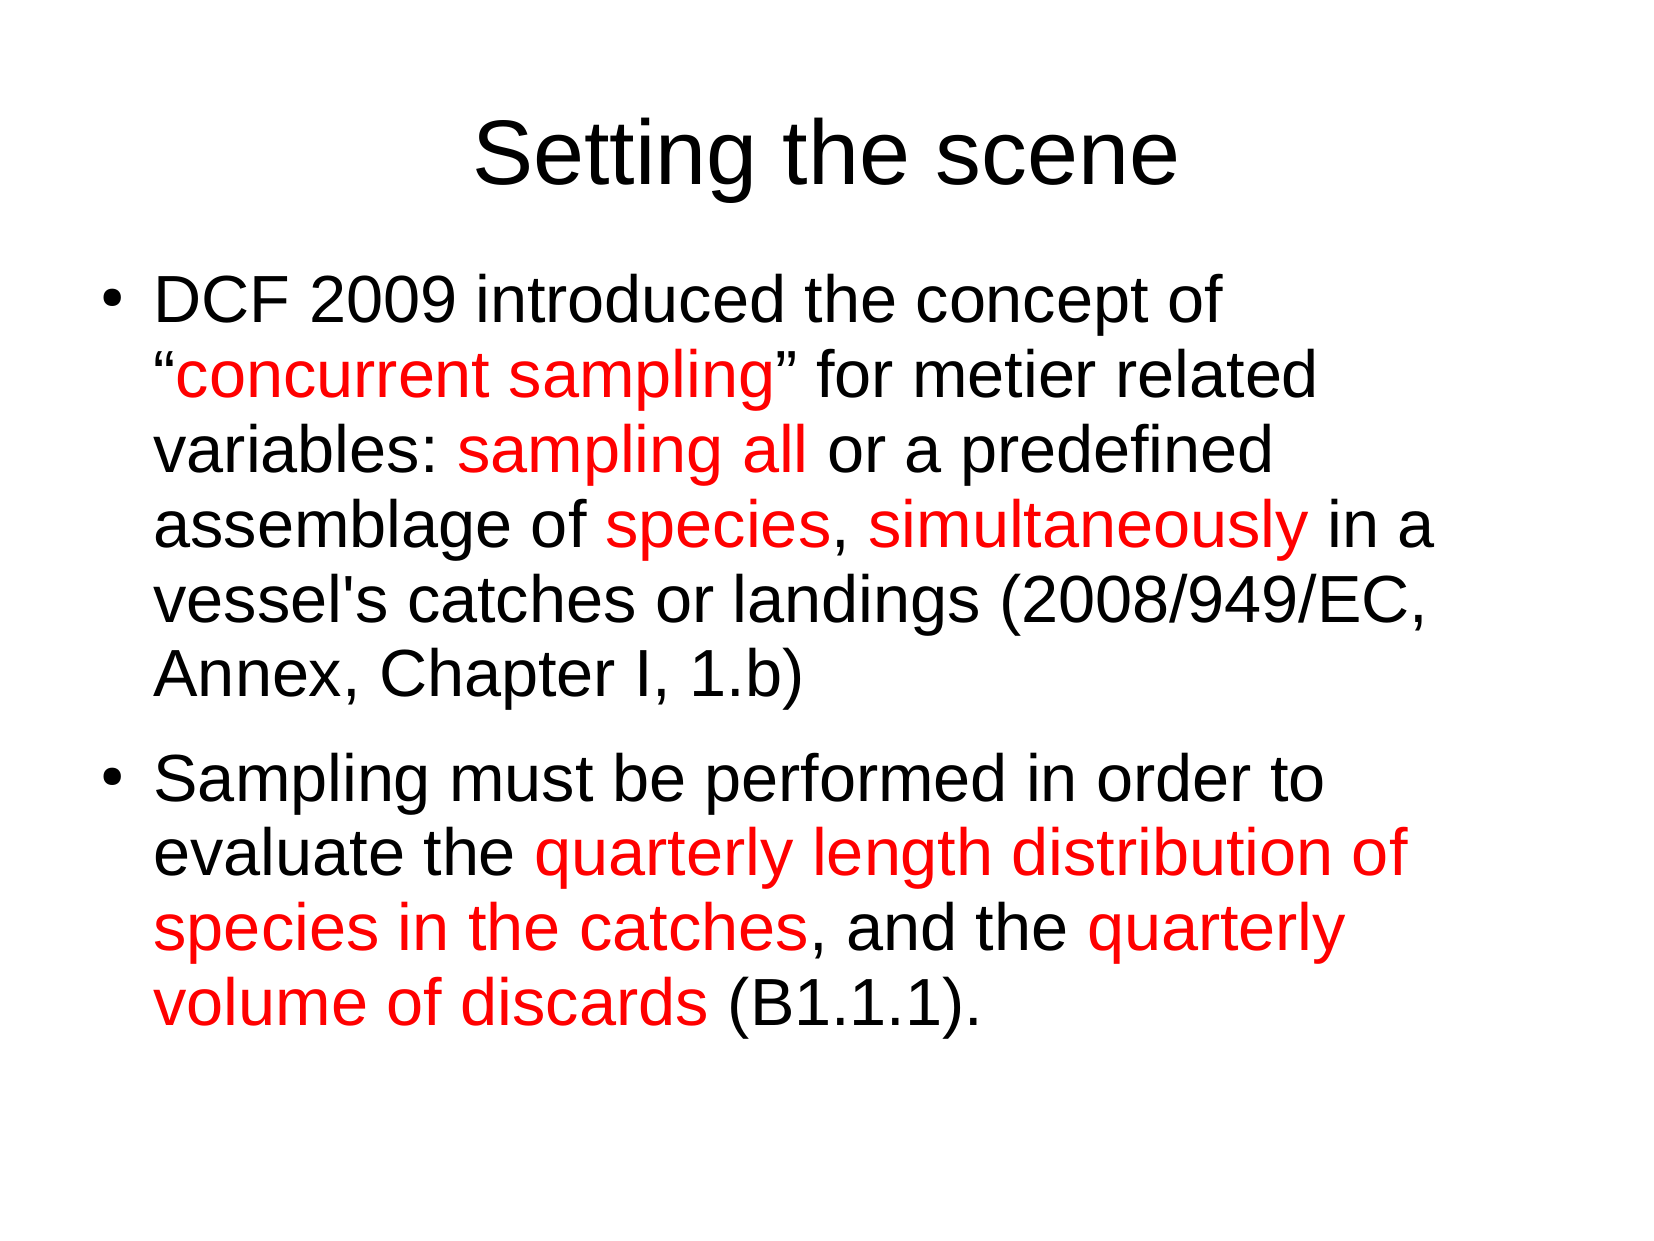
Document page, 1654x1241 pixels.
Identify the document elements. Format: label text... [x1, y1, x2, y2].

list DCF 2009 introduced the concept of “concurrent sampling” for metier related variables: sampling all or a predefined assemblage of species, simultaneously in a vessel's catches or landings (2008/949/EC, Annex, Chapter I, 1.b) Sampling must be performed in order to evaluate the quarterly length distribution of species in the catches, and the quarterly volume of discards (B1.1.1). [82, 262, 1571, 1201]
title Setting the scene [82, 49, 1571, 257]
